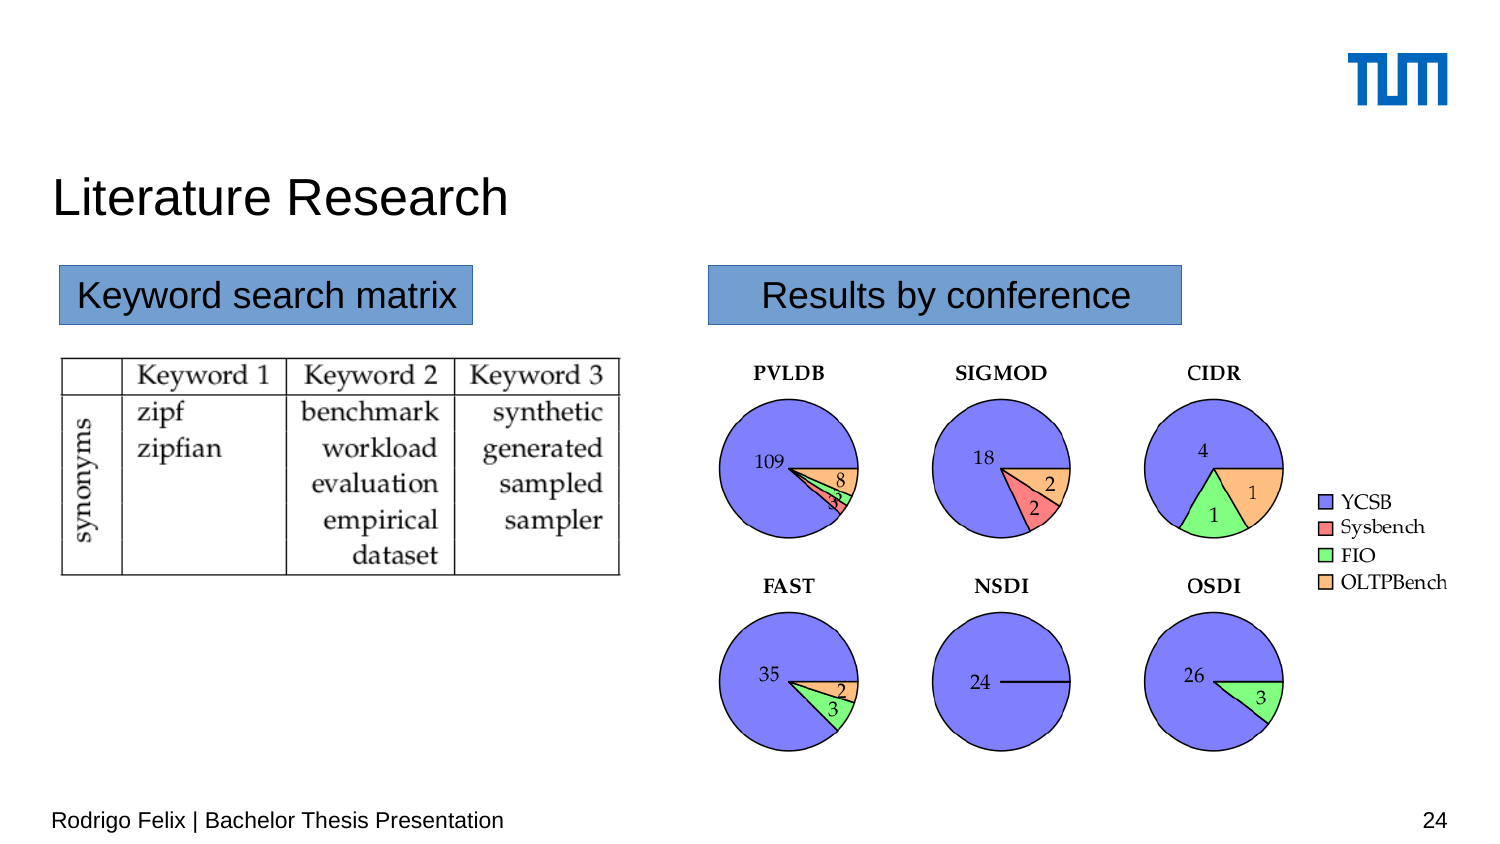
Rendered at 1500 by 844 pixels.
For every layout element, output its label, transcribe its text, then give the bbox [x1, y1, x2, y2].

title Literature Research [52, 159, 1449, 227]
picture [59, 354, 621, 577]
text_box Keyword search matrix [59, 265, 473, 325]
picture [679, 353, 1477, 768]
text_box Results by conference [708, 265, 1182, 325]
